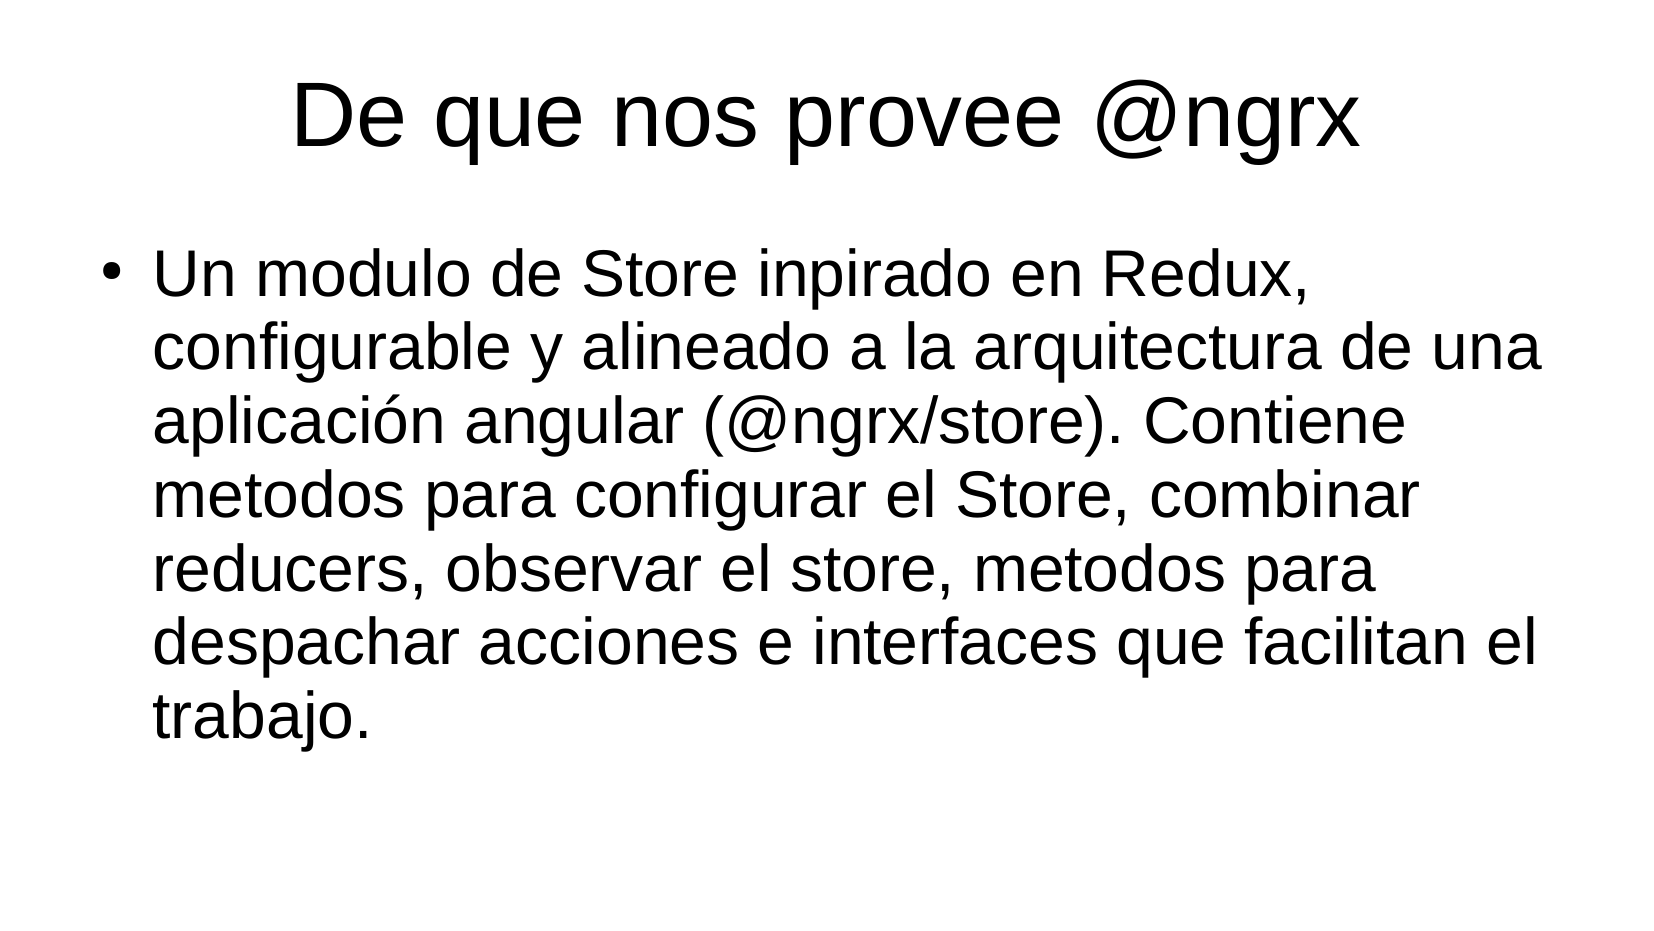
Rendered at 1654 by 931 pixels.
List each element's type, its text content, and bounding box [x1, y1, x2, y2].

list Un modulo de Store inpirado en Redux, configurable y alineado a la arquitectura de una aplicación angular (@ngrx/store). Contiene metodos para configurar el Store, combinar reducers, observar el store, metodos para despachar acciones e interfaces que facilitan el trabajo. [82, 236, 1571, 758]
title De que nos provee @ngrx [82, 37, 1571, 193]
